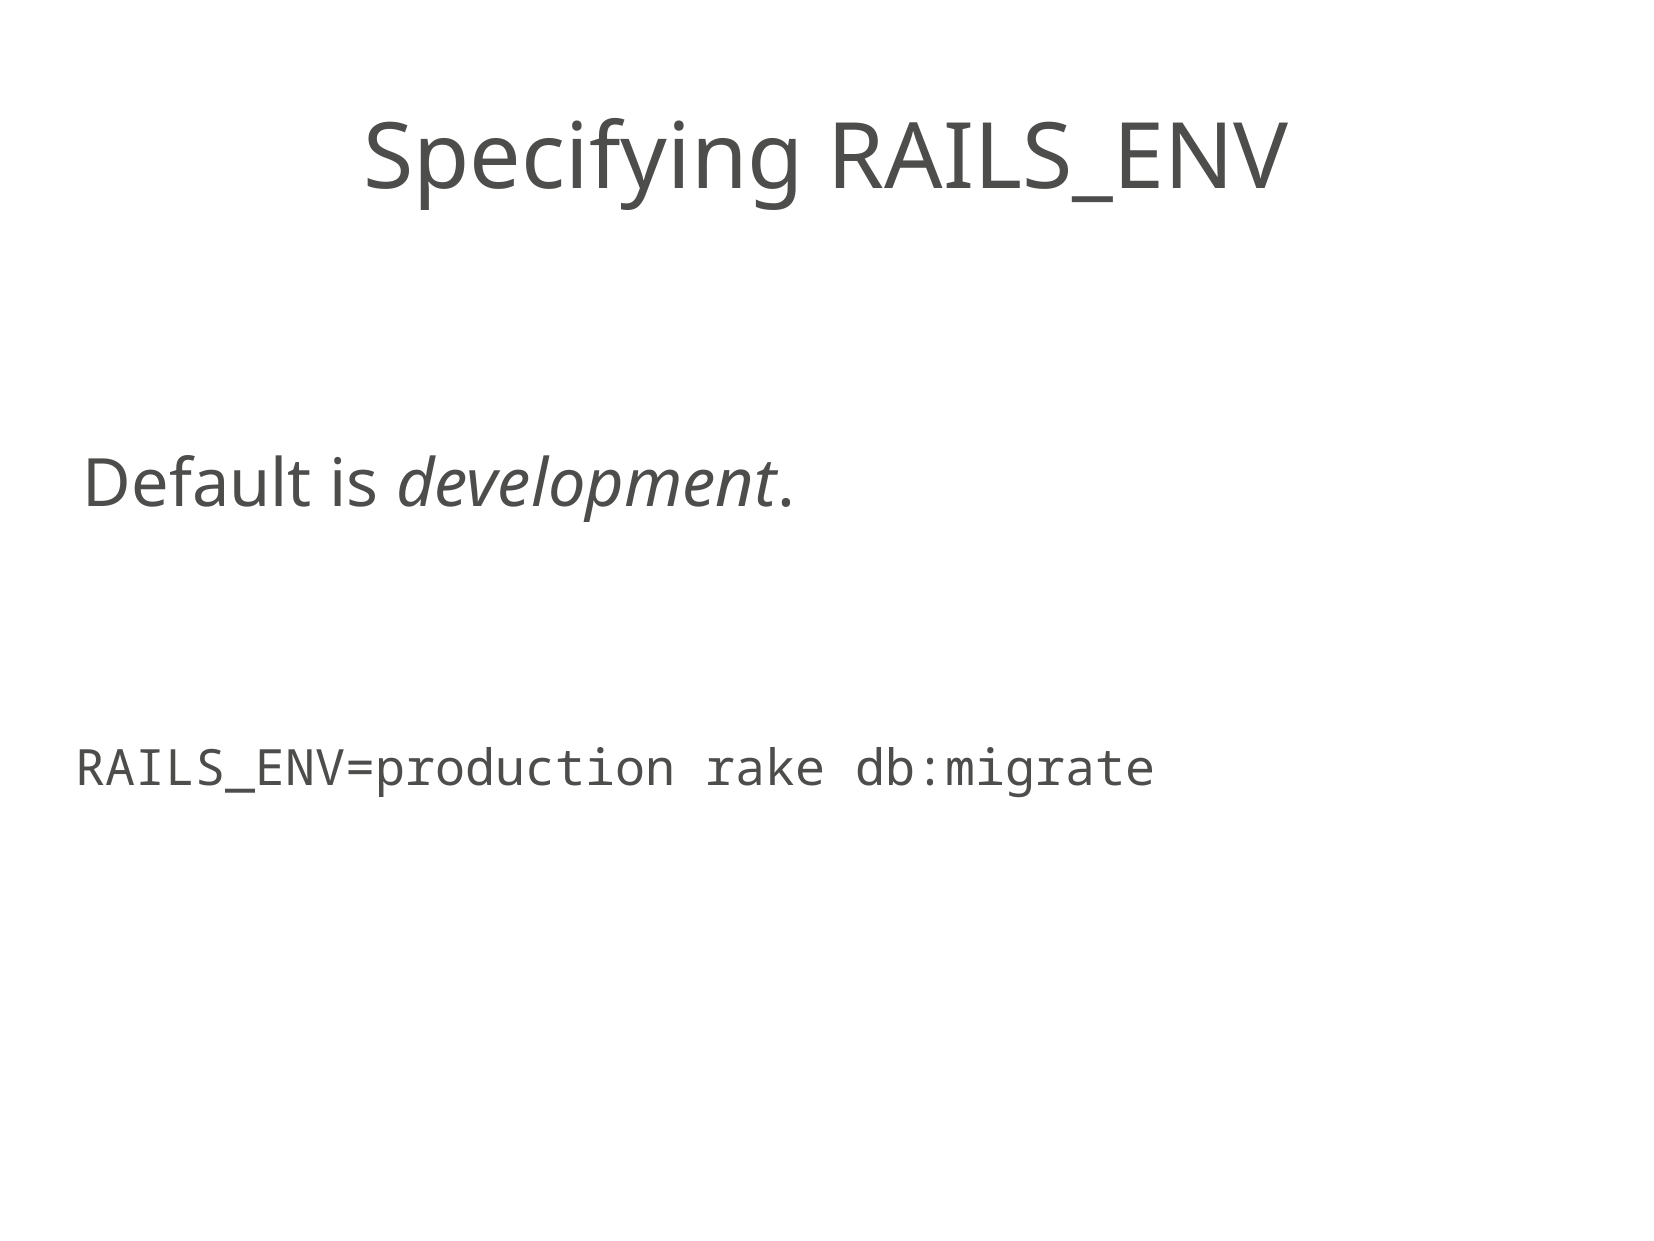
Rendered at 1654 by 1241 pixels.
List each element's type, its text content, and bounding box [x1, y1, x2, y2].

title Specifying RAILS_ENV [82, 49, 1571, 257]
list Default is development. [82, 435, 1538, 556]
text_box RAILS_ENV=production rake db:migrate [75, 732, 1471, 886]
